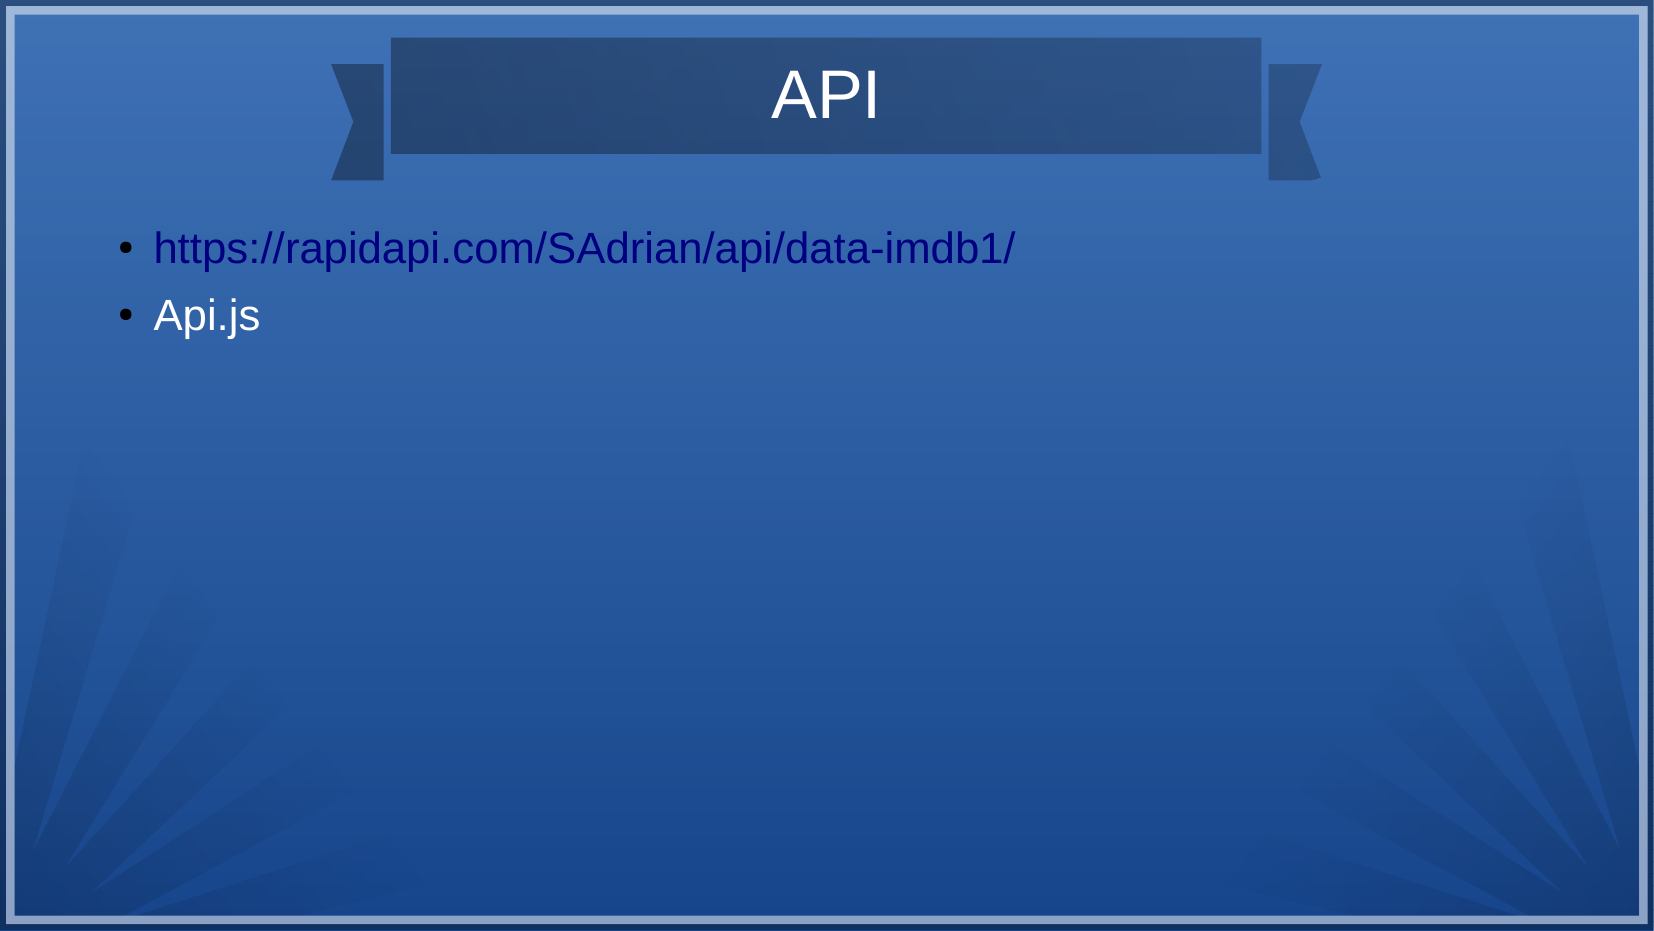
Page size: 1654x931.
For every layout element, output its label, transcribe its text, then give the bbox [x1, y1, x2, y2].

title API [389, 35, 1264, 154]
list https://rapidapi.com/SAdrian/api/data-imdb1/ Api.js [82, 224, 1571, 848]
